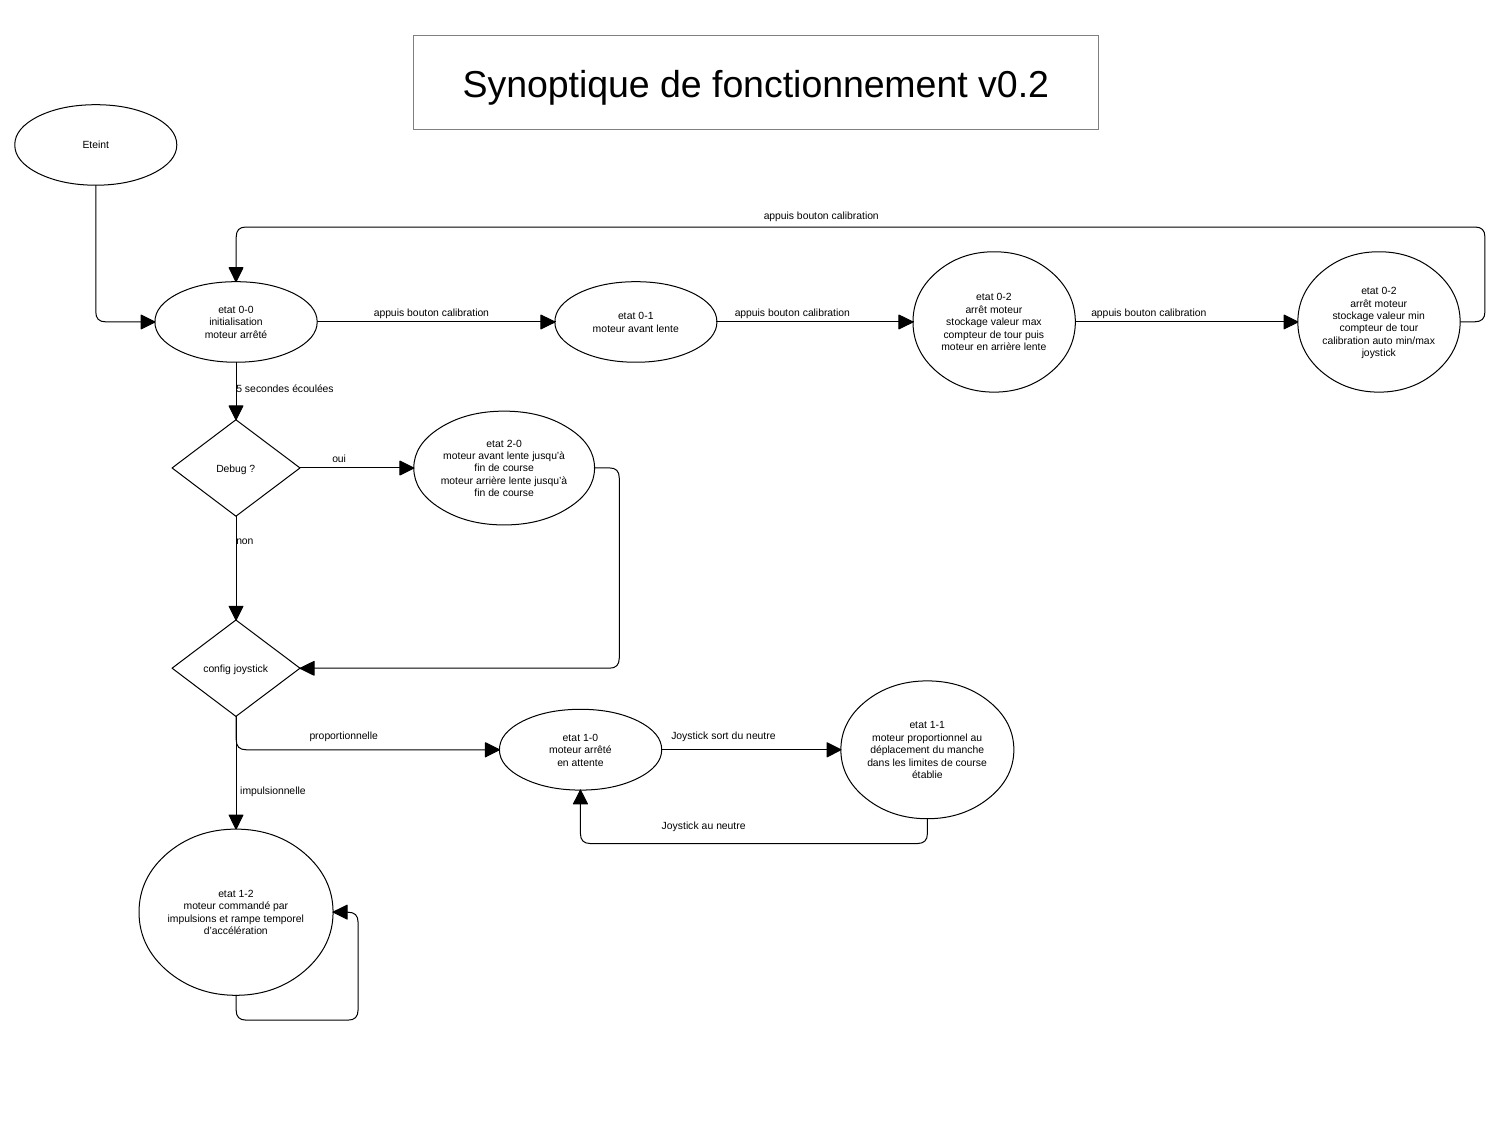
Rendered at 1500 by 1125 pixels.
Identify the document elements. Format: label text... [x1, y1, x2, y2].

text_box [141, 267, 318, 363]
text_box etat 1-1 moteur proportionnel au déplacement du manche dans les limites de course établie [864, 718, 990, 781]
text_box etat 0-2 arrêt moteur stockage valeur min compteur de tour calibration auto min/max joystick [1320, 284, 1438, 359]
text_box appuis bouton calibration [734, 305, 890, 319]
text_box etat 0-1 moteur avant lente [577, 309, 695, 335]
text_box Debug ? [196, 461, 275, 475]
text_box config joystick [196, 662, 275, 675]
text_box Joystick sort du neutre [671, 728, 826, 742]
text_box [540, 281, 717, 363]
text_box 5 secondes écoulées [237, 381, 384, 395]
text_box oui [332, 452, 366, 465]
text_box etat 0-0 initialisation moteur arrêté [177, 303, 295, 341]
text_box etat 1-0 moteur arrêté en attente [521, 730, 640, 769]
text_box appuis bouton calibration [763, 209, 919, 222]
text_box [1284, 251, 1461, 393]
text_box Synoptique de fonctionnement v0.2 [413, 35, 1099, 130]
text_box appuis bouton calibration [1091, 305, 1246, 319]
text_box [485, 709, 662, 804]
text_box proportionnelle [309, 728, 464, 742]
text_box impulsionnelle [240, 783, 395, 797]
text_box non [236, 533, 270, 547]
text_box [172, 606, 315, 716]
text_box etat 1-2 moteur commandé par impulsions et rampe temporel d’accélération [165, 886, 307, 937]
text_box Eteint [37, 138, 155, 152]
text_box [898, 251, 1076, 393]
text_box appuis bouton calibration [373, 305, 531, 319]
text_box [399, 411, 595, 525]
text_box Joystick au neutre [661, 818, 816, 832]
text_box [14, 104, 177, 186]
text_box [827, 680, 1014, 819]
text_box [139, 815, 348, 996]
text_box etat 2-0 moteur avant lente jusqu’à fin de course moteur arrière lente jusqu’à fin de course [438, 436, 570, 499]
text_box [172, 405, 301, 517]
text_box etat 0-2 arrêt moteur stockage valeur max compteur de tour puis moteur en arrière lente [935, 290, 1053, 353]
